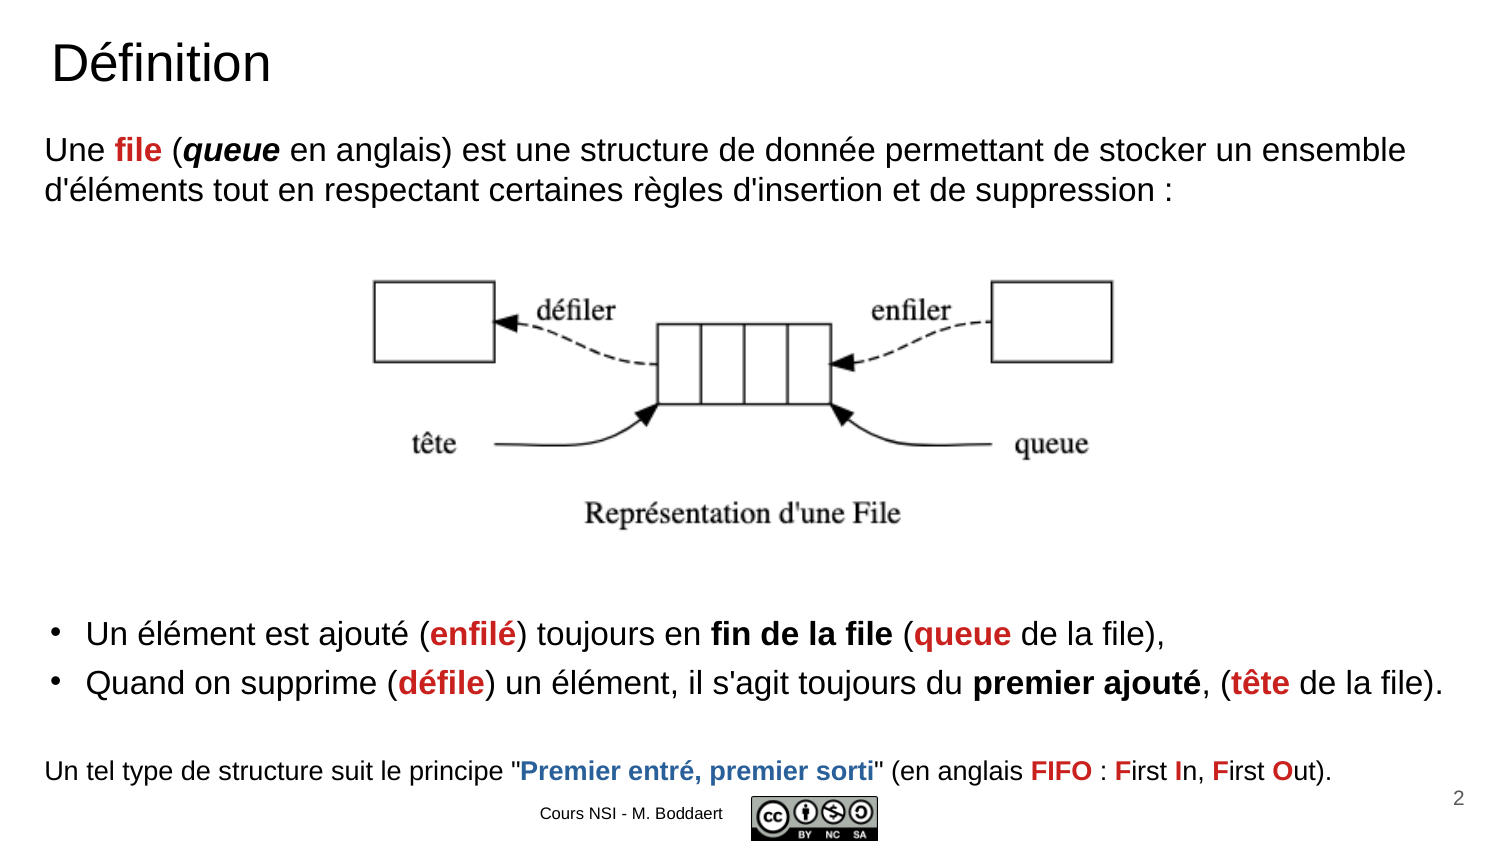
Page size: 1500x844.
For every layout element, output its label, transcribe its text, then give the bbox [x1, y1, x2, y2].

title Définition [51, 13, 1449, 108]
text_box Un tel type de structure suit le principe "Premier entré, premier sorti" (en anglais FIFO : First In, First Out). [29, 746, 1477, 798]
slide_number <numéro> [1389, 764, 1480, 830]
text_box Une file (queue en anglais) est une structure de donnée permettant de stocker un ensemble d'éléments tout en respectant certaines règles d'insertion et de suppression : [29, 120, 1477, 207]
text_box Un élément est ajouté (enfilé) toujours en fin de la file (queue de la file), Quand on supprime (défile) un élément, il s'agit toujours du premier ajouté, (tête de la file). [35, 608, 1500, 733]
picture [751, 798, 878, 841]
picture [366, 272, 1121, 550]
